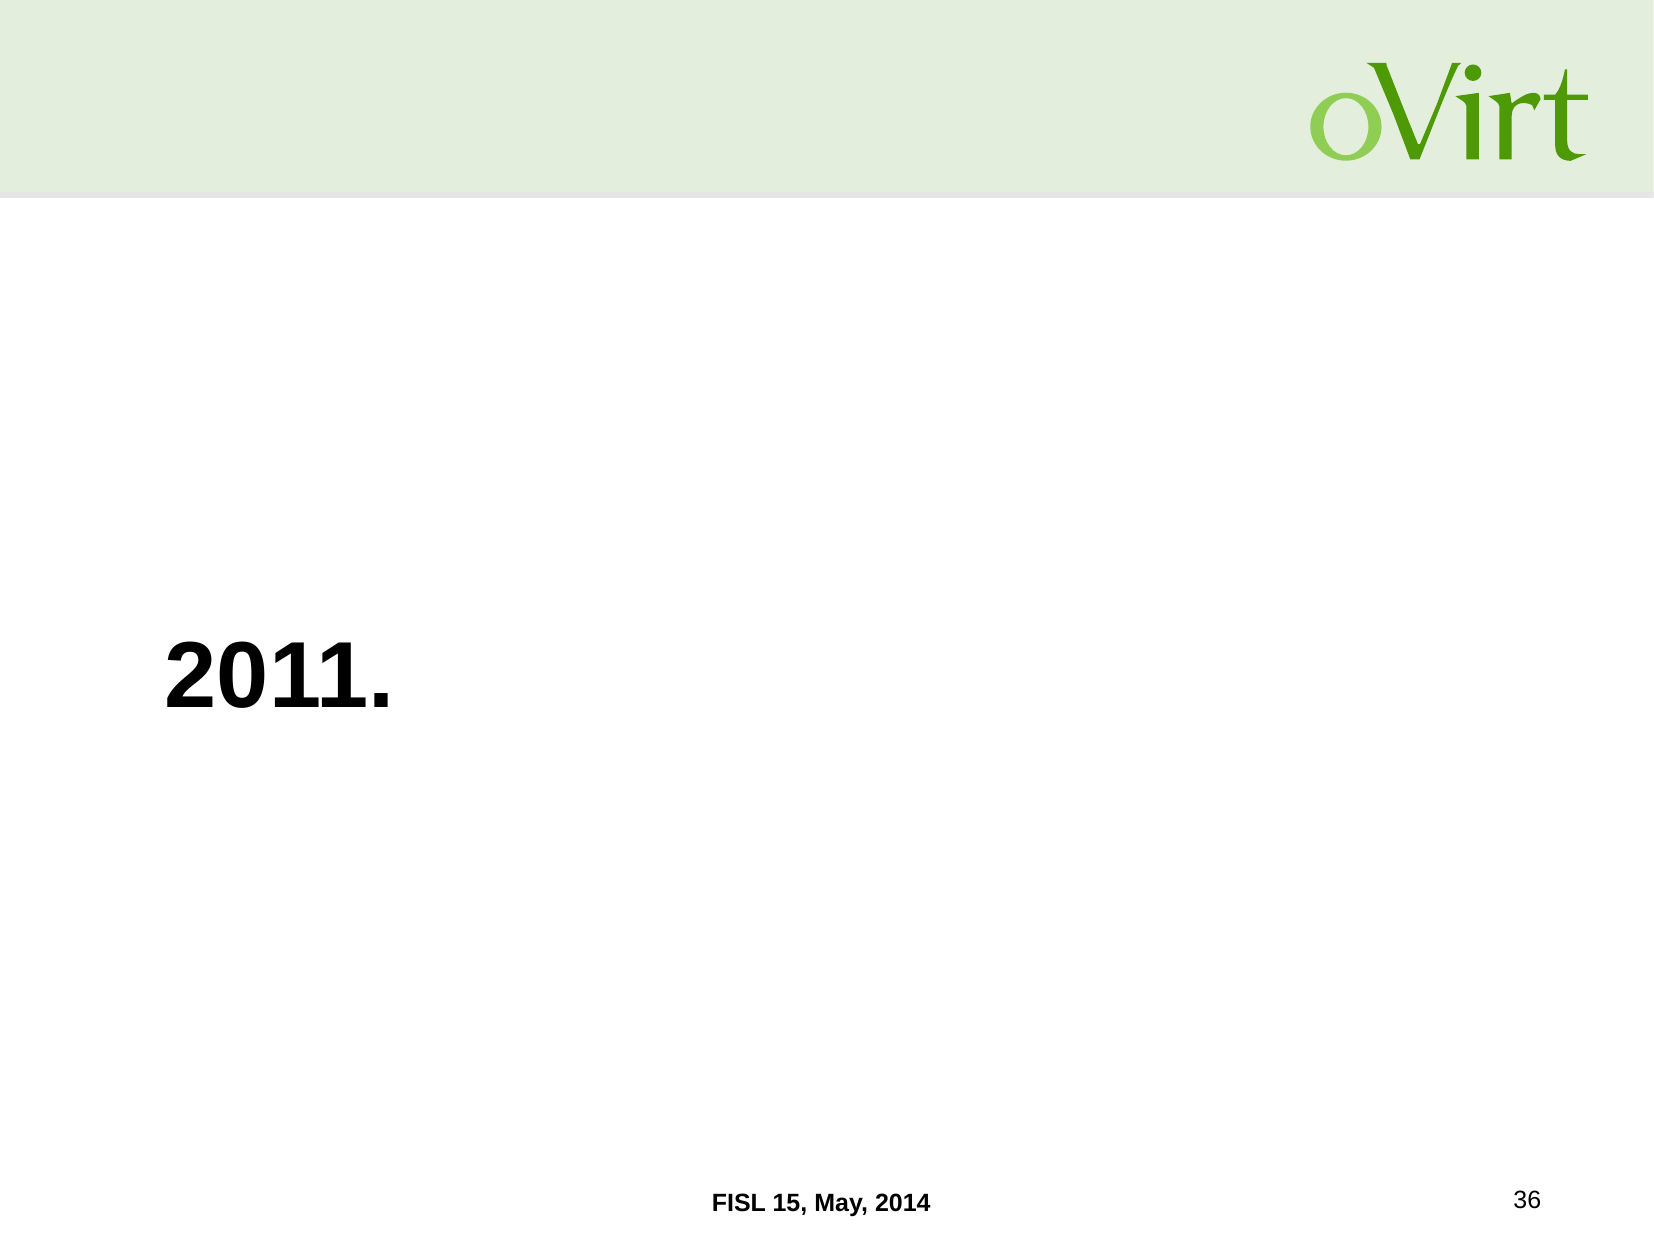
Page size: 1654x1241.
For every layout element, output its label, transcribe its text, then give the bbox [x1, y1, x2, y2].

text_box 2011. [150, 615, 1654, 750]
